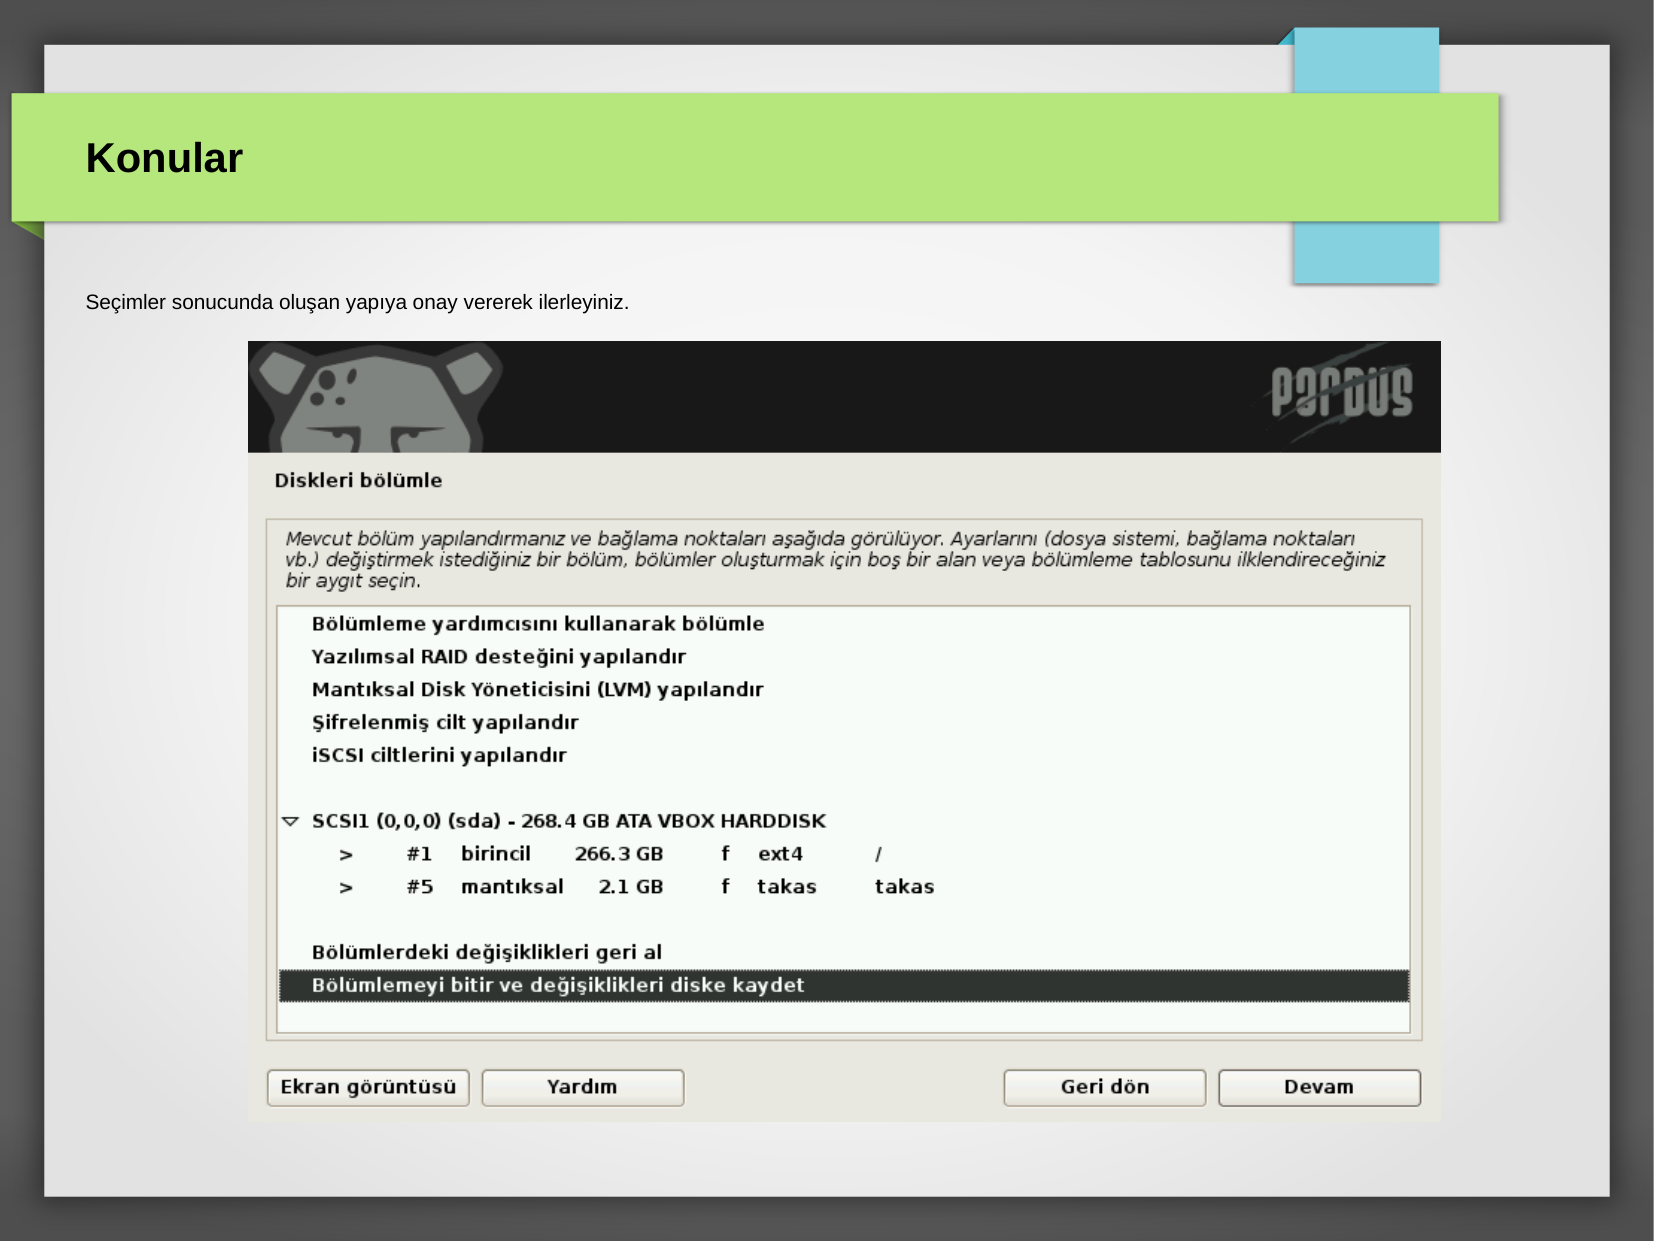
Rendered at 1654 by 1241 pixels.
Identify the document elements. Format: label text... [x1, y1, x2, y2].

picture [0, 0, 1654, 1241]
text_box Konular [70, 127, 259, 189]
text_box Seçimler sonucunda oluşan yapıya onay vererek ilerleyiniz. [70, 283, 645, 322]
